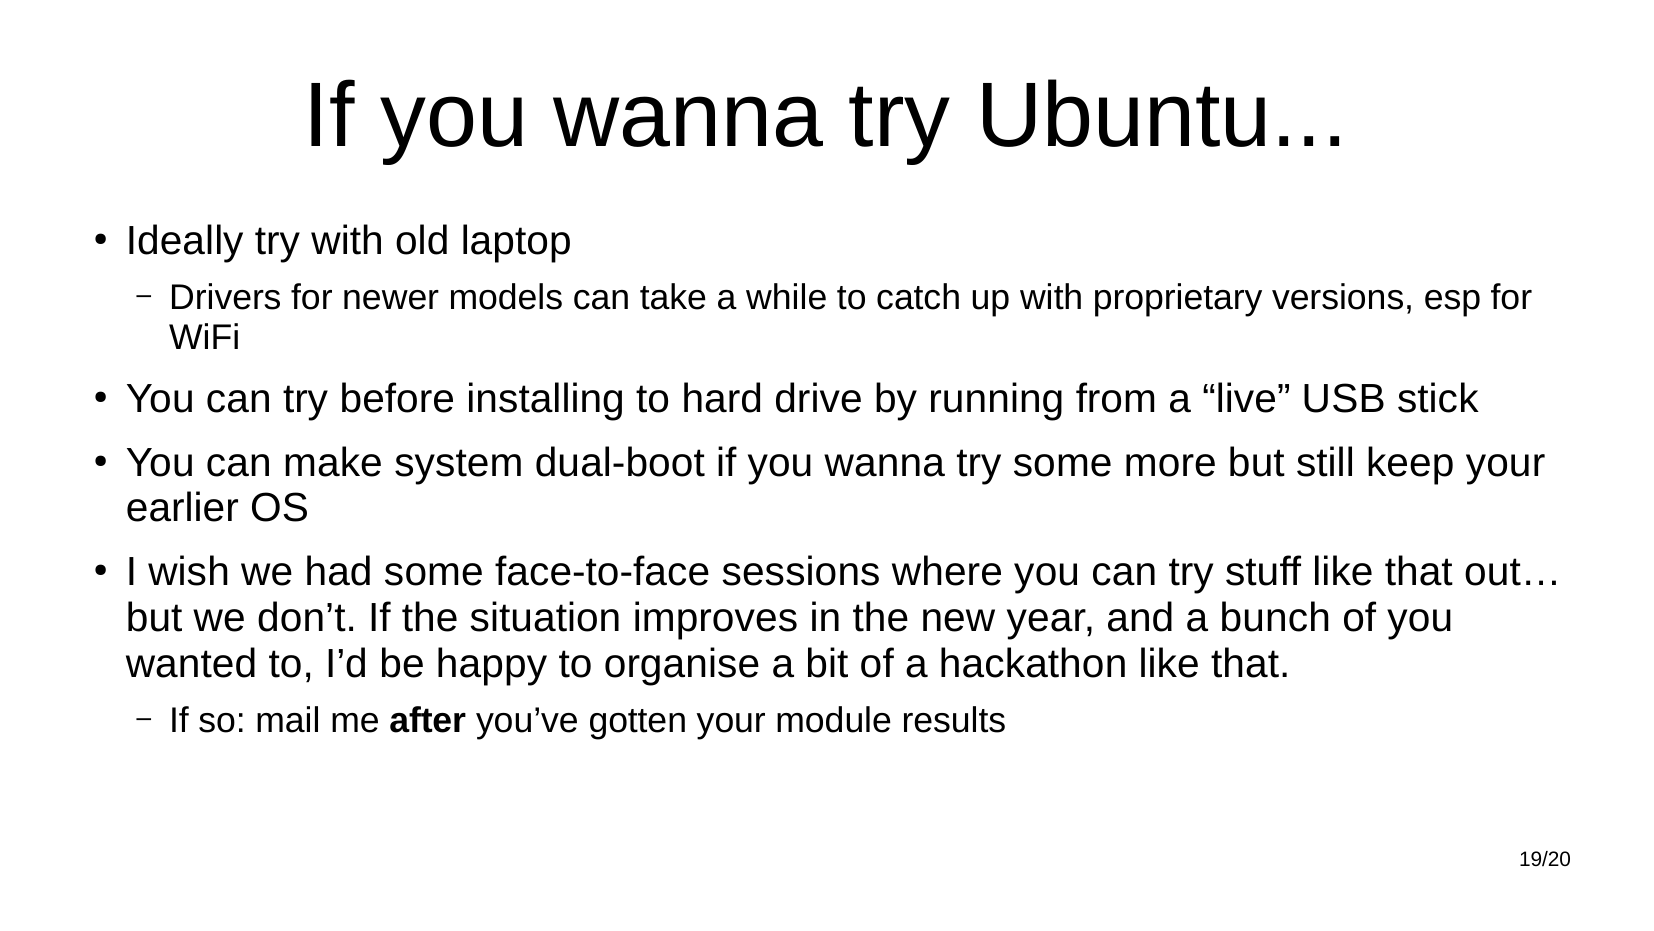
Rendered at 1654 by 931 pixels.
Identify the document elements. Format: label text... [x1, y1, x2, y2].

list Ideally try with old laptop Drivers for newer models can take a while to catch up with proprietary versions, esp for WiFi You can try before installing to hard drive by running from a “live” USB stick You can make system dual-boot if you wanna try some more but still keep your earlier OS I wish we had some face-to-face sessions where you can try stuff like that out… but we don’t. If the situation improves in the new year, and a bunch of you wanted to, I’d be happy to organise a bit of a hackathon like that. If so: mail me after you’ve gotten your module results [82, 217, 1571, 758]
title If you wanna try Ubuntu... [82, 37, 1571, 193]
